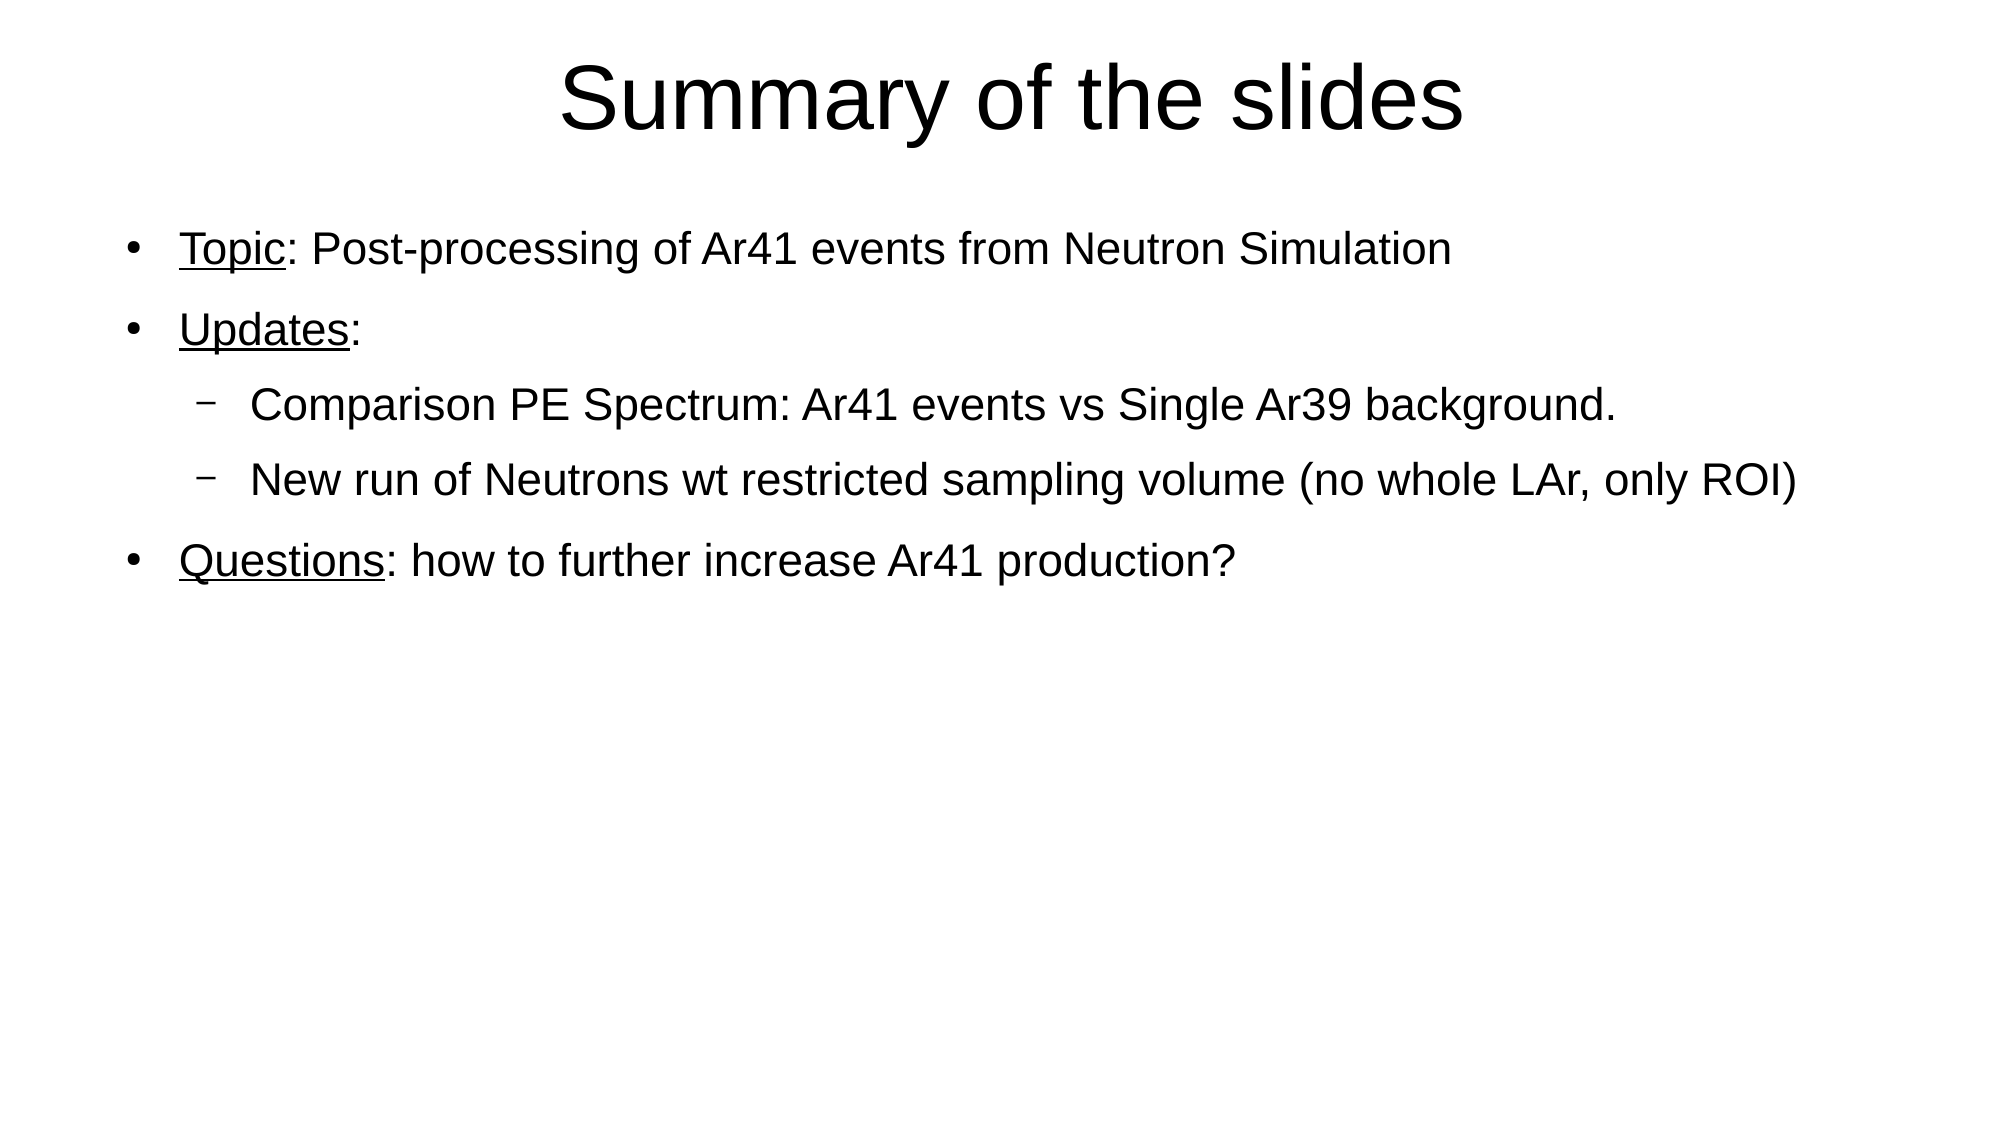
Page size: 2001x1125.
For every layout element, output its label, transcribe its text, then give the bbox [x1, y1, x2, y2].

title Summary of the slides [45, 15, 1981, 180]
list Topic: Post-processing of Ar41 events from Neutron Simulation Updates: Comparison PE Spectrum: Ar41 events vs Single Ar39 background. New run of Neutrons wt restricted sampling volume (no whole LAr, only ROI) Questions: how to further increase Ar41 production? [108, 223, 1951, 1006]
